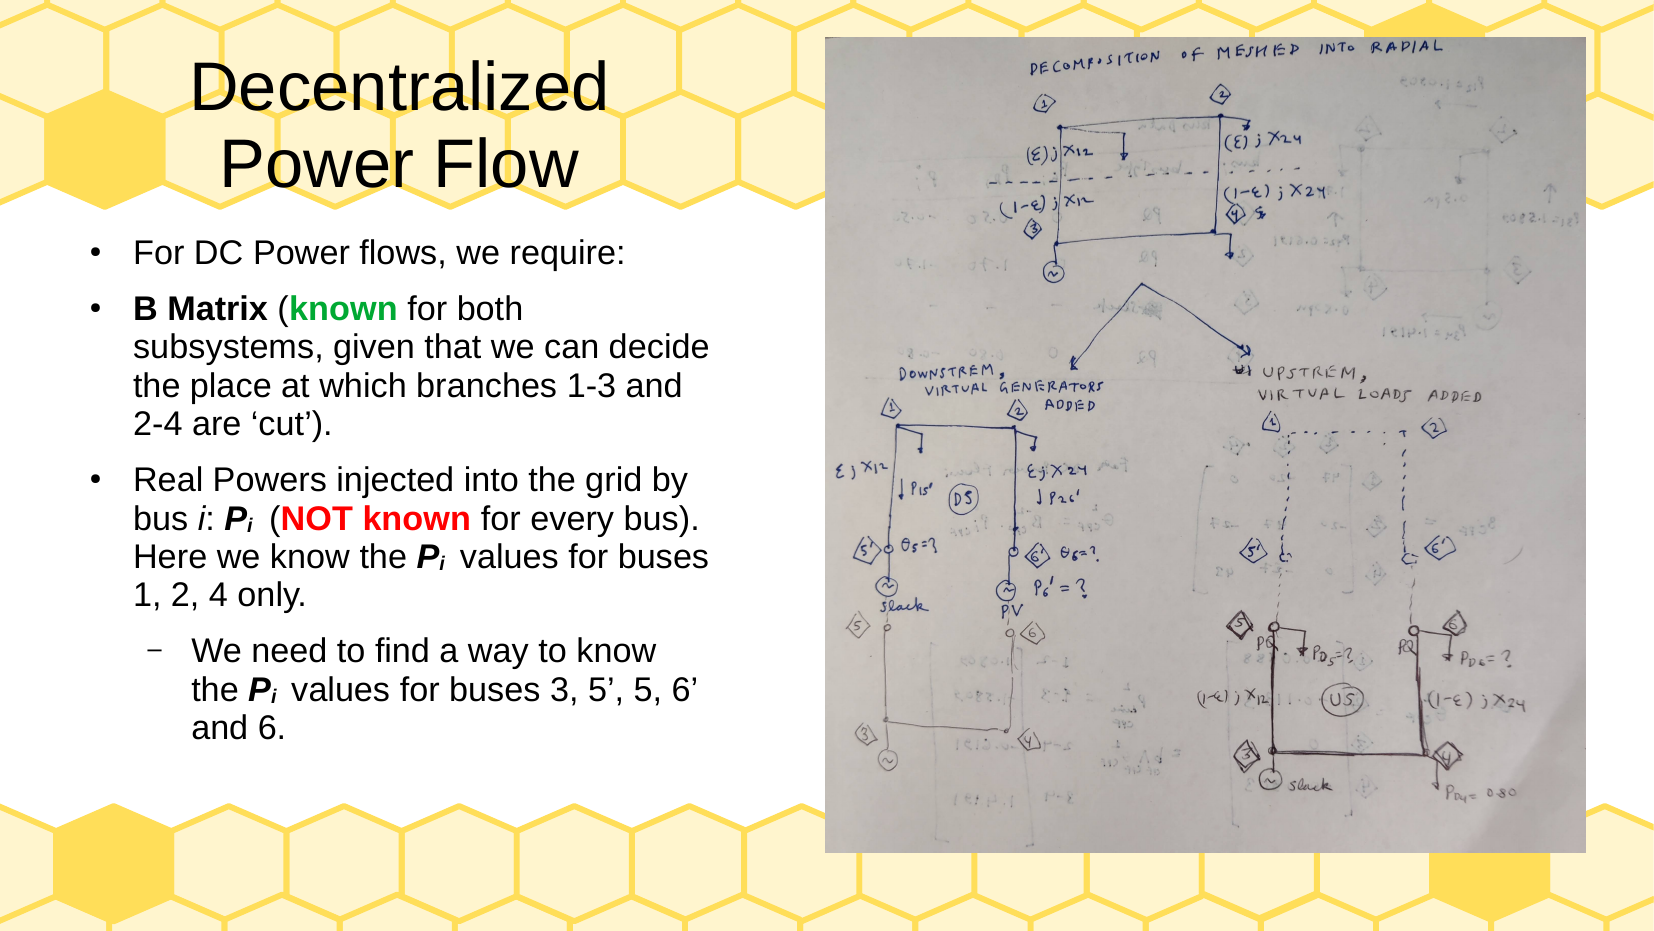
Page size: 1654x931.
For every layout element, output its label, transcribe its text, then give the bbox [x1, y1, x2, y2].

picture [825, 37, 1586, 853]
list For DC Power flows, we require: B Matrix (known for both subsystems, given that we can decide the place at which branches 1-3 and 2-4 are ‘cut’). Real Powers injected into the grid by bus i: Pi (NOT known for every bus). Here we know the Pi values for buses 1, 2, 4 only. We need to find a way to know the Pi values for buses 3, 5’, 5, 6’ and 6. [75, 233, 713, 751]
title Decentralized Power Flow [86, 25, 713, 226]
